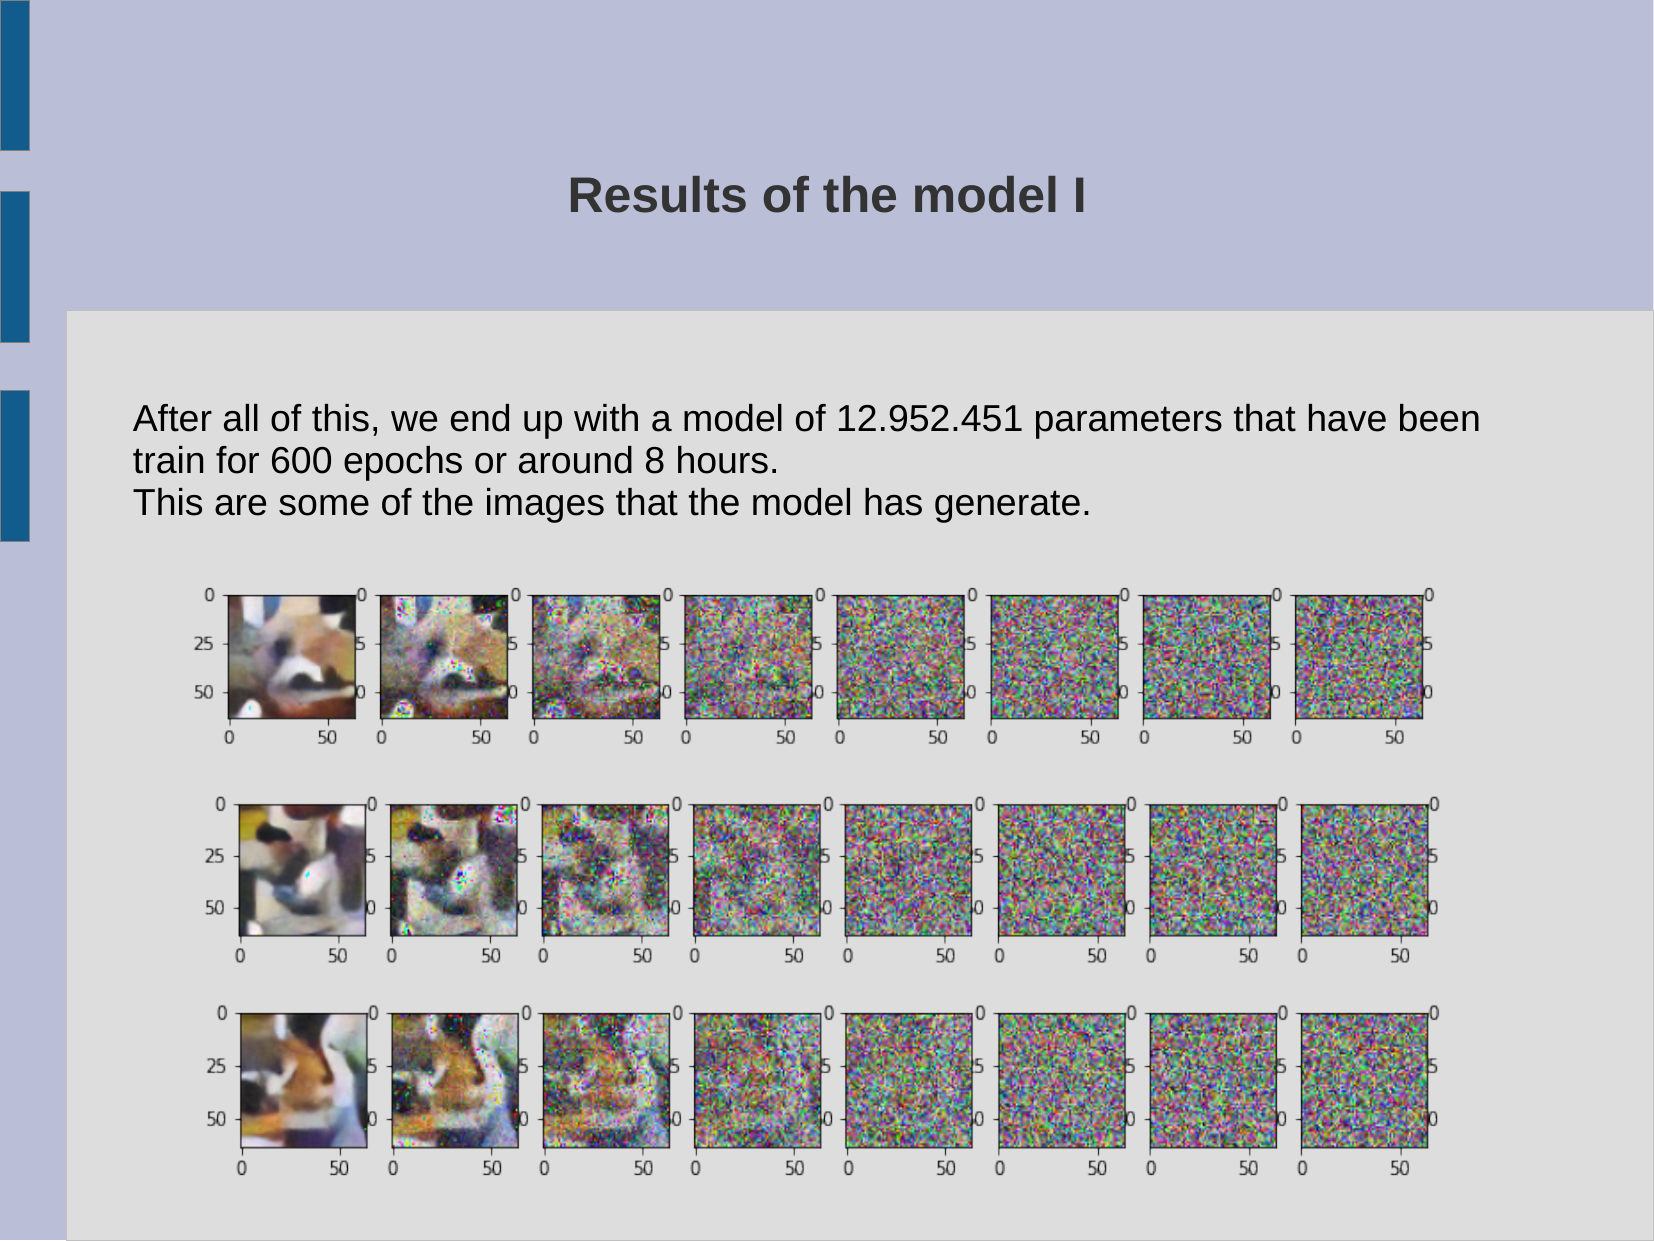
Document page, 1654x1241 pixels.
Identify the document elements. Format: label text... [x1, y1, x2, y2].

picture [82, 377, 1443, 1190]
text_box After all of this, we end up with a model of 12.952.451 parameters that have been train for 600 epochs or around 8 hours. This are some of the images that the model has generate. [1438, 389, 1560, 531]
title Results of the model I [121, 91, 1534, 299]
